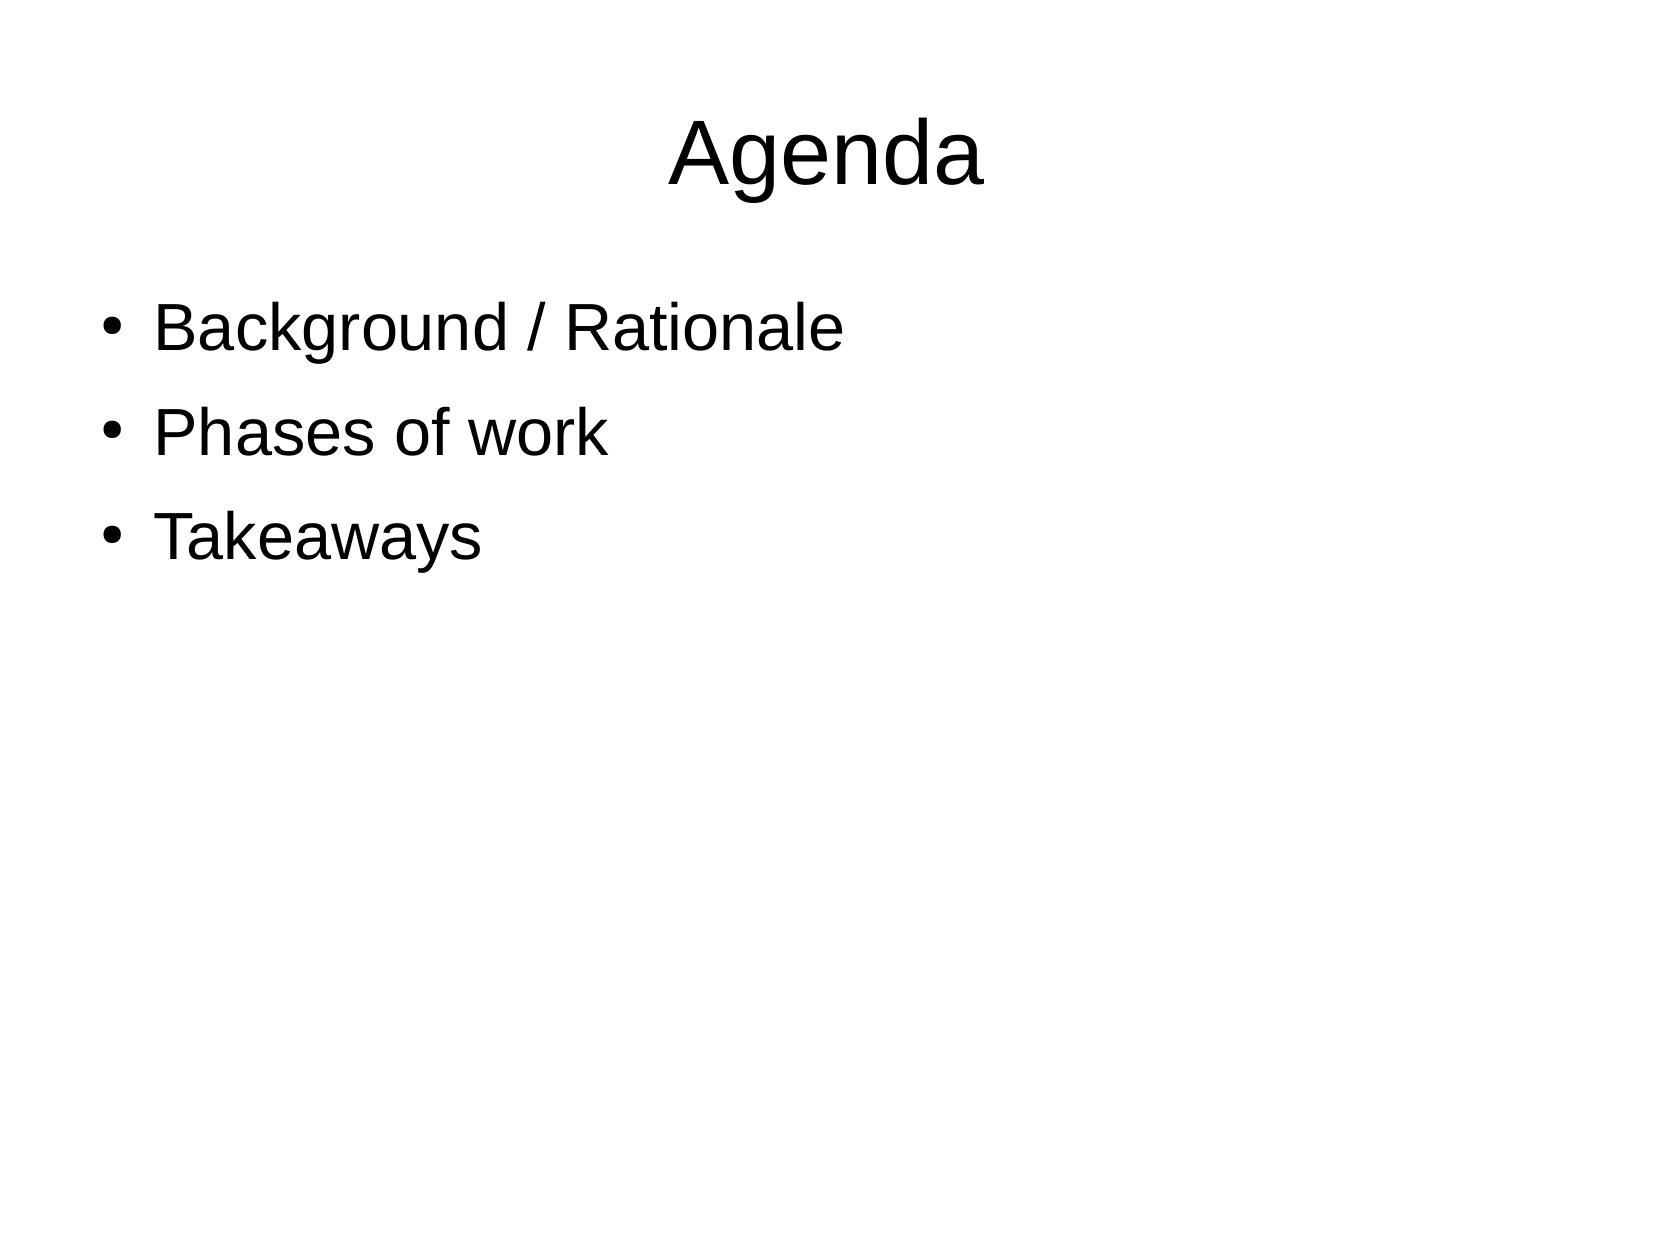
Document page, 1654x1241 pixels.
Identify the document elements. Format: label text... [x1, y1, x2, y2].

title Agenda [82, 49, 1571, 257]
list Background / Rationale Phases of work Takeaways [82, 290, 1571, 1010]
